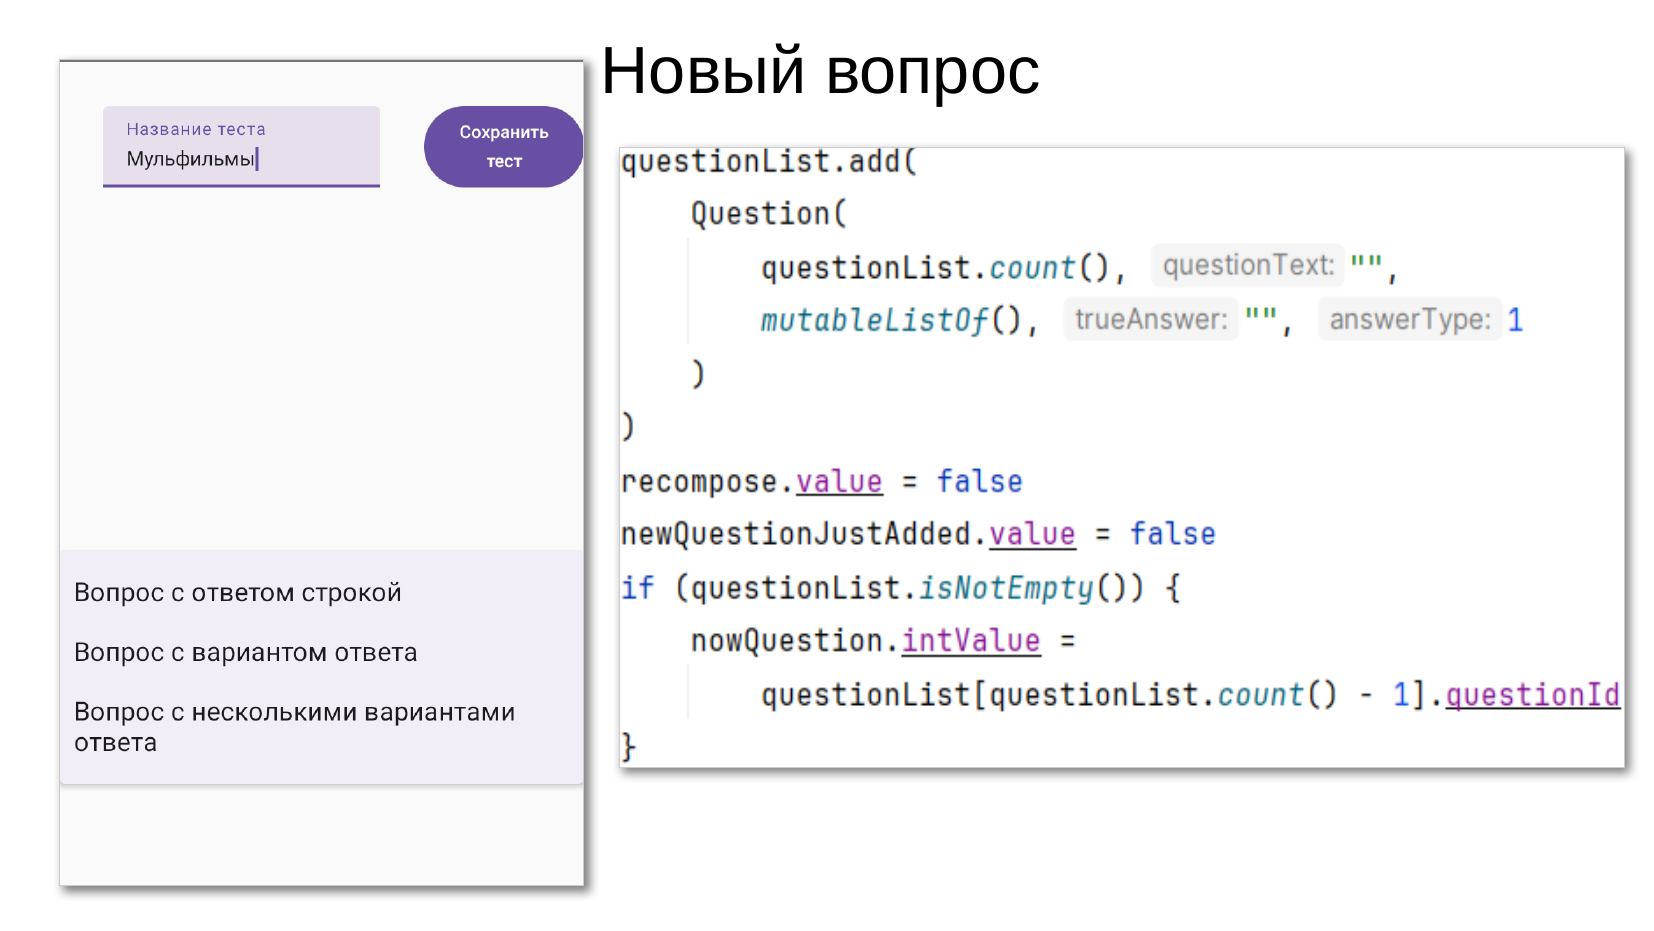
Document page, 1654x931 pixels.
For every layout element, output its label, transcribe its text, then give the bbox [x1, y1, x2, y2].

title Новый вопрос [76, 0, 1565, 148]
picture [59, 59, 584, 886]
picture [619, 147, 1625, 768]
